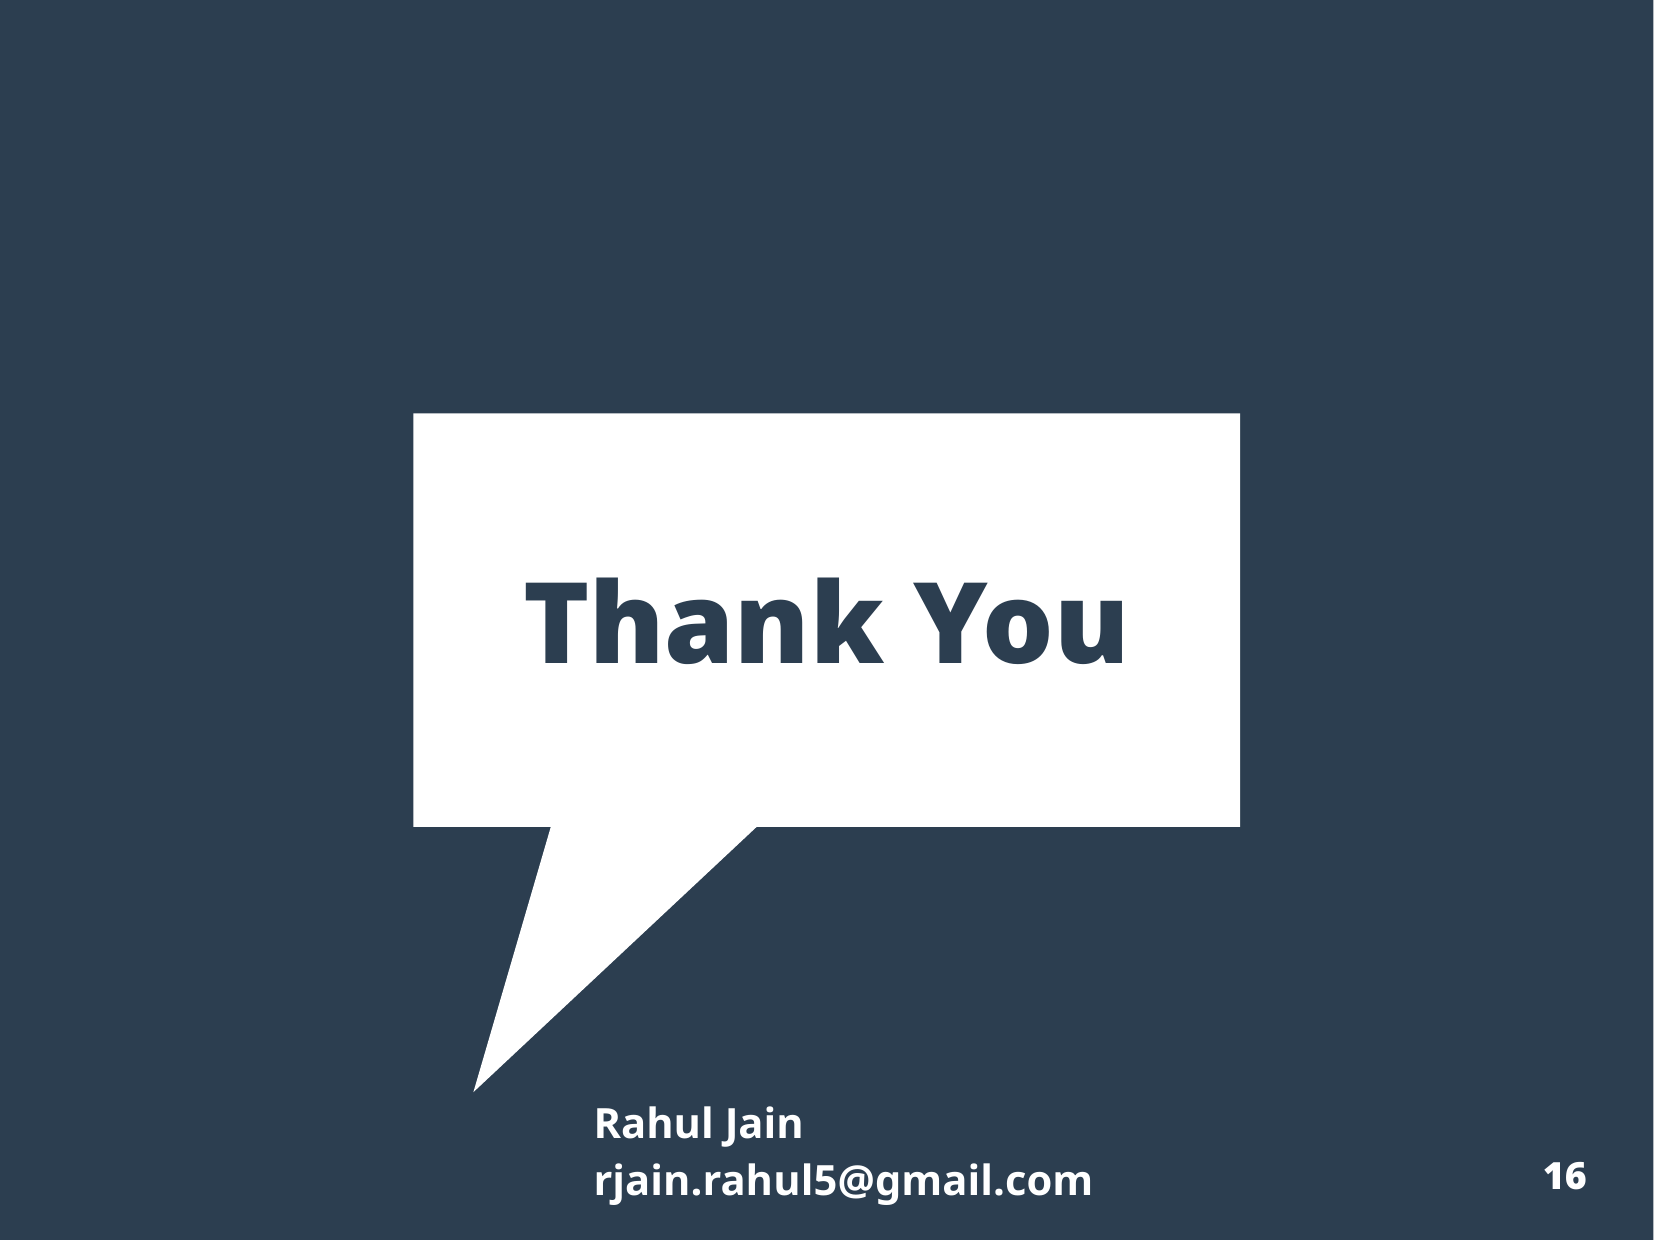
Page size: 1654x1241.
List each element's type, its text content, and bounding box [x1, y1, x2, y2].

text_box Rahul Jain rjain.rahul5@gmail.com [578, 1086, 1276, 1202]
title Thank You [442, 442, 1211, 798]
